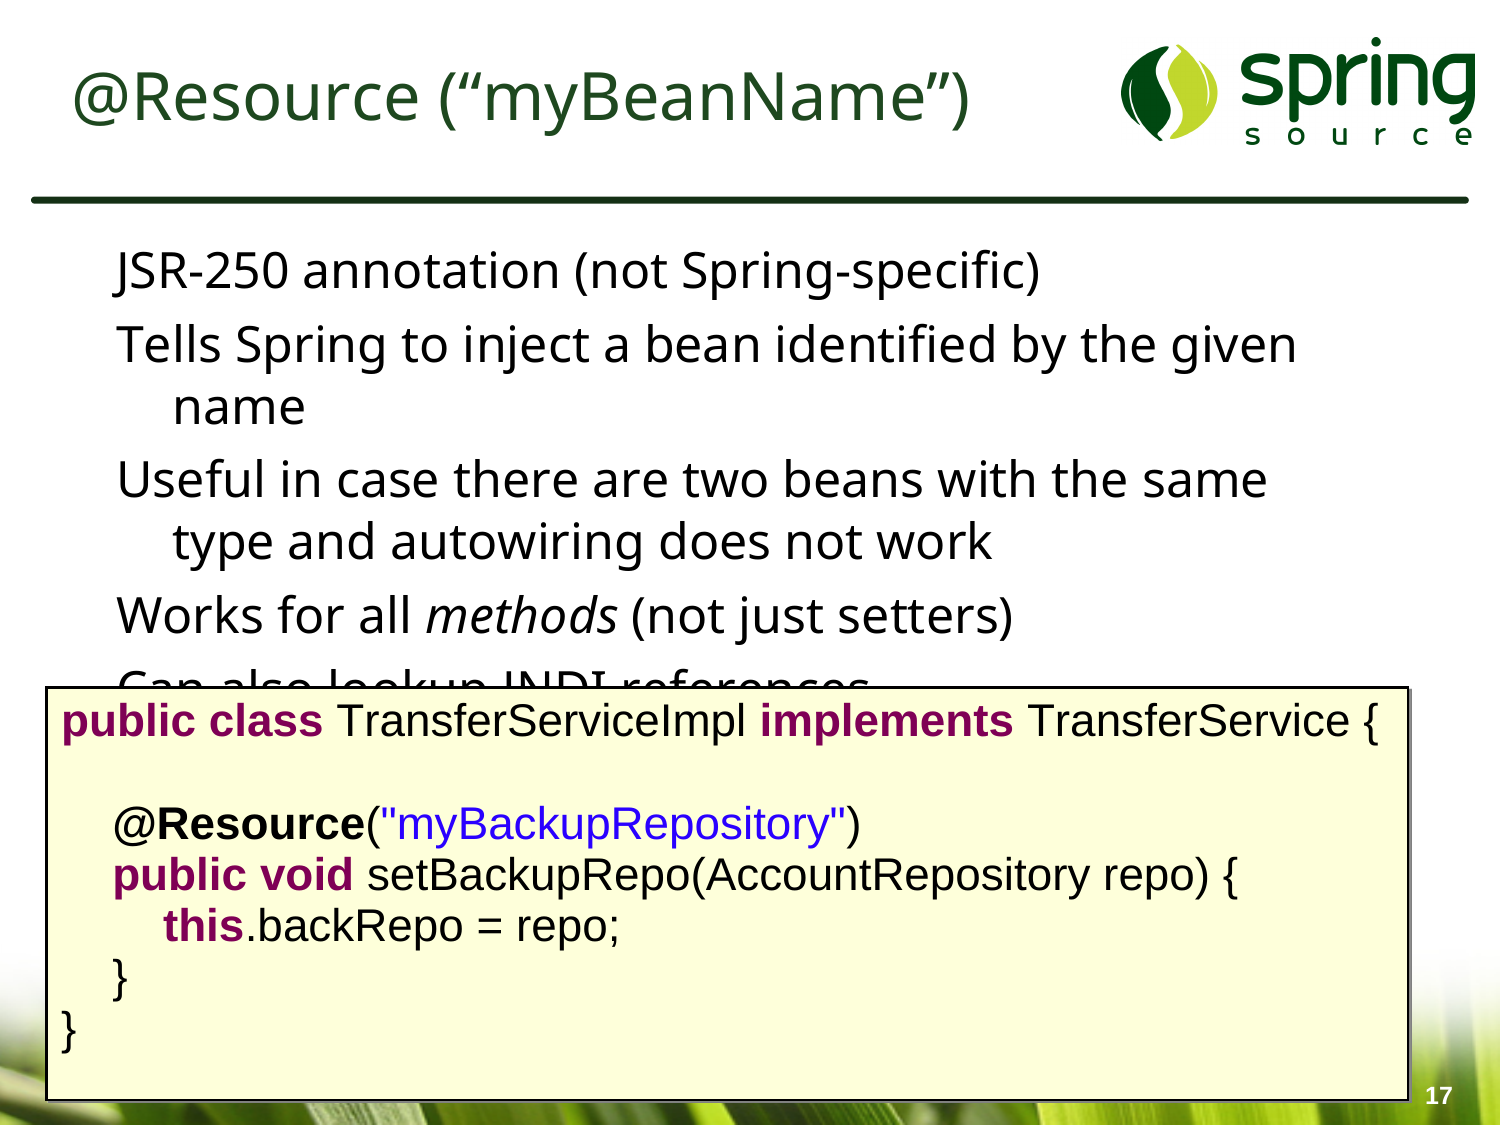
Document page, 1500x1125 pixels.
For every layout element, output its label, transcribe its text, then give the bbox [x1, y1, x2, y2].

picture [1121, 37, 1475, 145]
picture [0, 944, 1500, 1125]
text_box public class TransferServiceImpl implements TransferService { @Resource("myBackupRepository") public void setBackupRepo(AccountRepository repo) { this.backRepo = repo; } } [46, 687, 1409, 1100]
list JSR-250 annotation (not Spring-specific) Tells Spring to inject a bean identified by the given name Useful in case there are two beans with the same type and autowiring does not work Works for all methods (not just setters) Can also lookup JNDI references [101, 231, 1393, 687]
title @Resource (“myBeanName”) [56, 13, 1089, 176]
